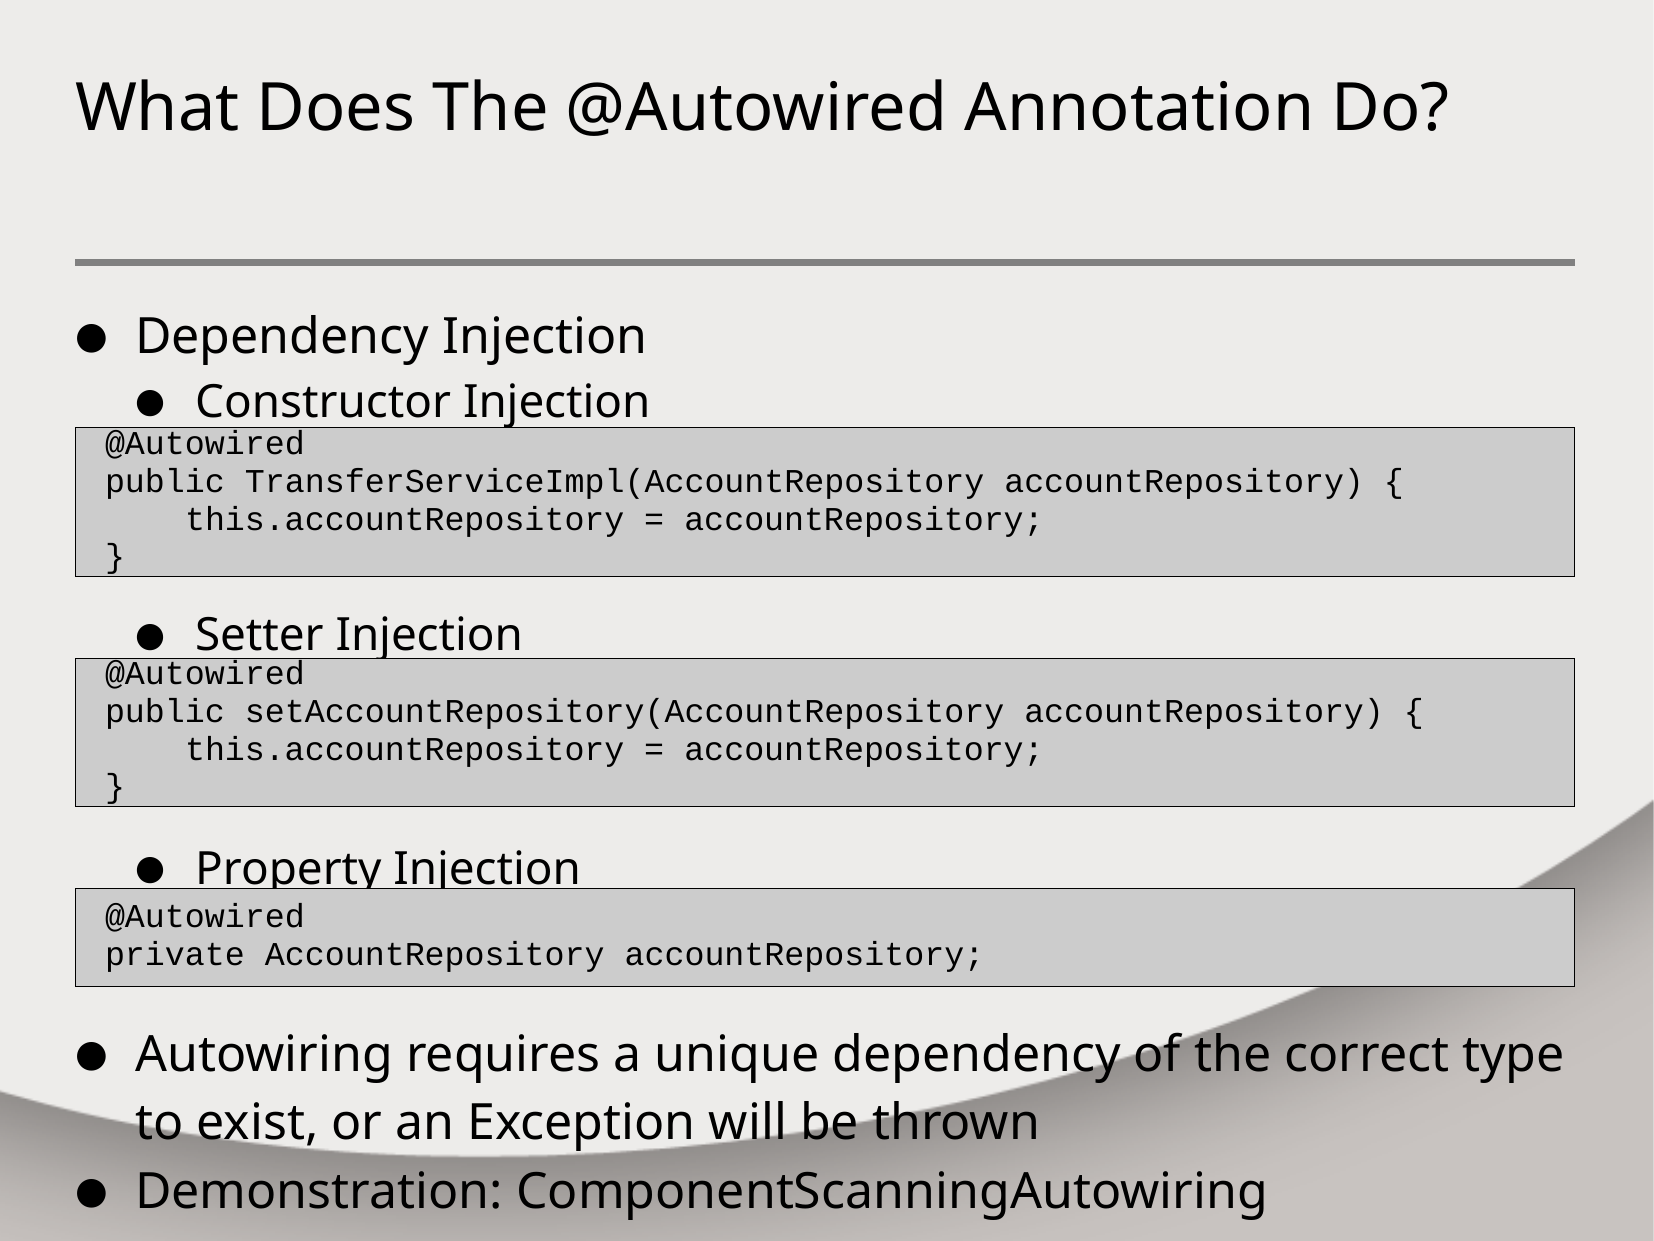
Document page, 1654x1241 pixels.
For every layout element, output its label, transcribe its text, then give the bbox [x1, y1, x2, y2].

title What Does The @Autowired Annotation Do? [75, 75, 1576, 226]
list Dependency Injection Constructor Injection Setter Injection Property Injection Autowiring requires a unique dependency of the correct type to exist, or an Exception will be thrown Demonstration: ComponentScanningAutowiring [75, 300, 1576, 1163]
text_box @Autowired public TransferServiceImpl(AccountRepository accountRepository) { this.accountRepository = accountRepository; } [75, 427, 1575, 577]
picture [0, 0, 1654, 1241]
text_box @Autowired public setAccountRepository(AccountRepository accountRepository) { this.accountRepository = accountRepository; } [75, 658, 1575, 807]
text_box @Autowired private AccountRepository accountRepository; [75, 888, 1575, 987]
